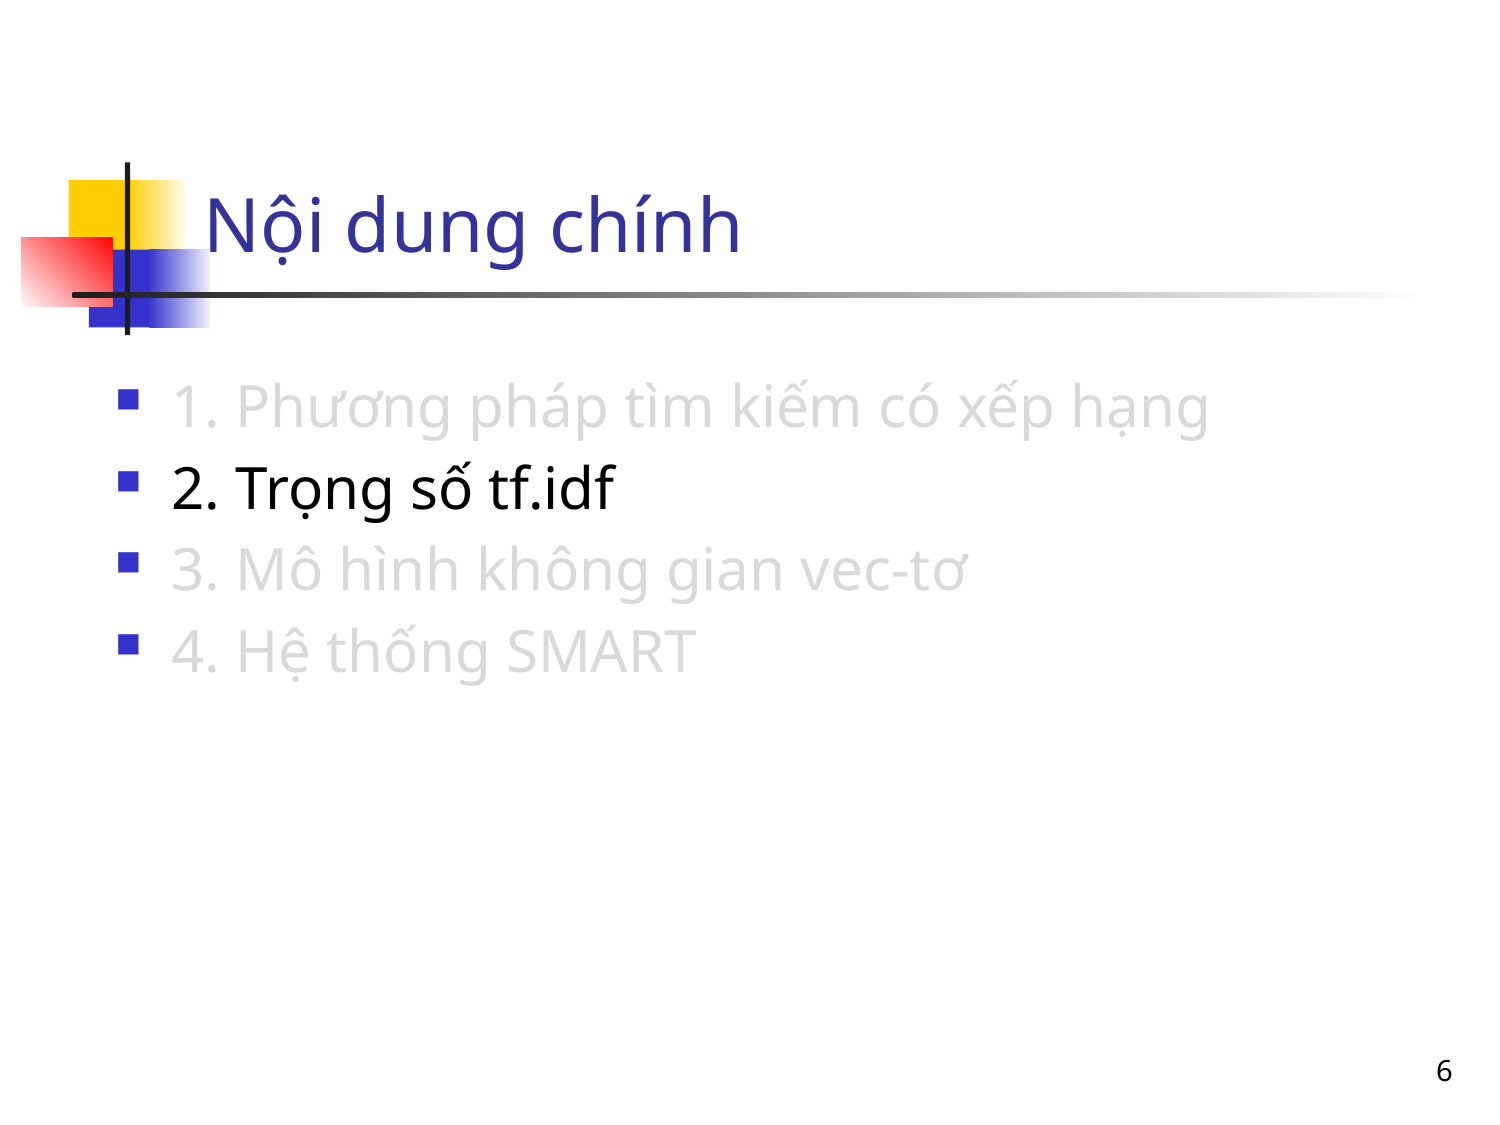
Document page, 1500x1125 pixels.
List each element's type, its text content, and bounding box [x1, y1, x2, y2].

slide_number <number> [1155, 1024, 1468, 1100]
title Nội dung chính [188, 35, 1468, 275]
list 1. Phương pháp tìm kiếm có xếp hạng 2. Trọng số tf.idf 3. Mô hình không gian vec-tơ 4. Hệ thống SMART [100, 361, 1469, 1006]
